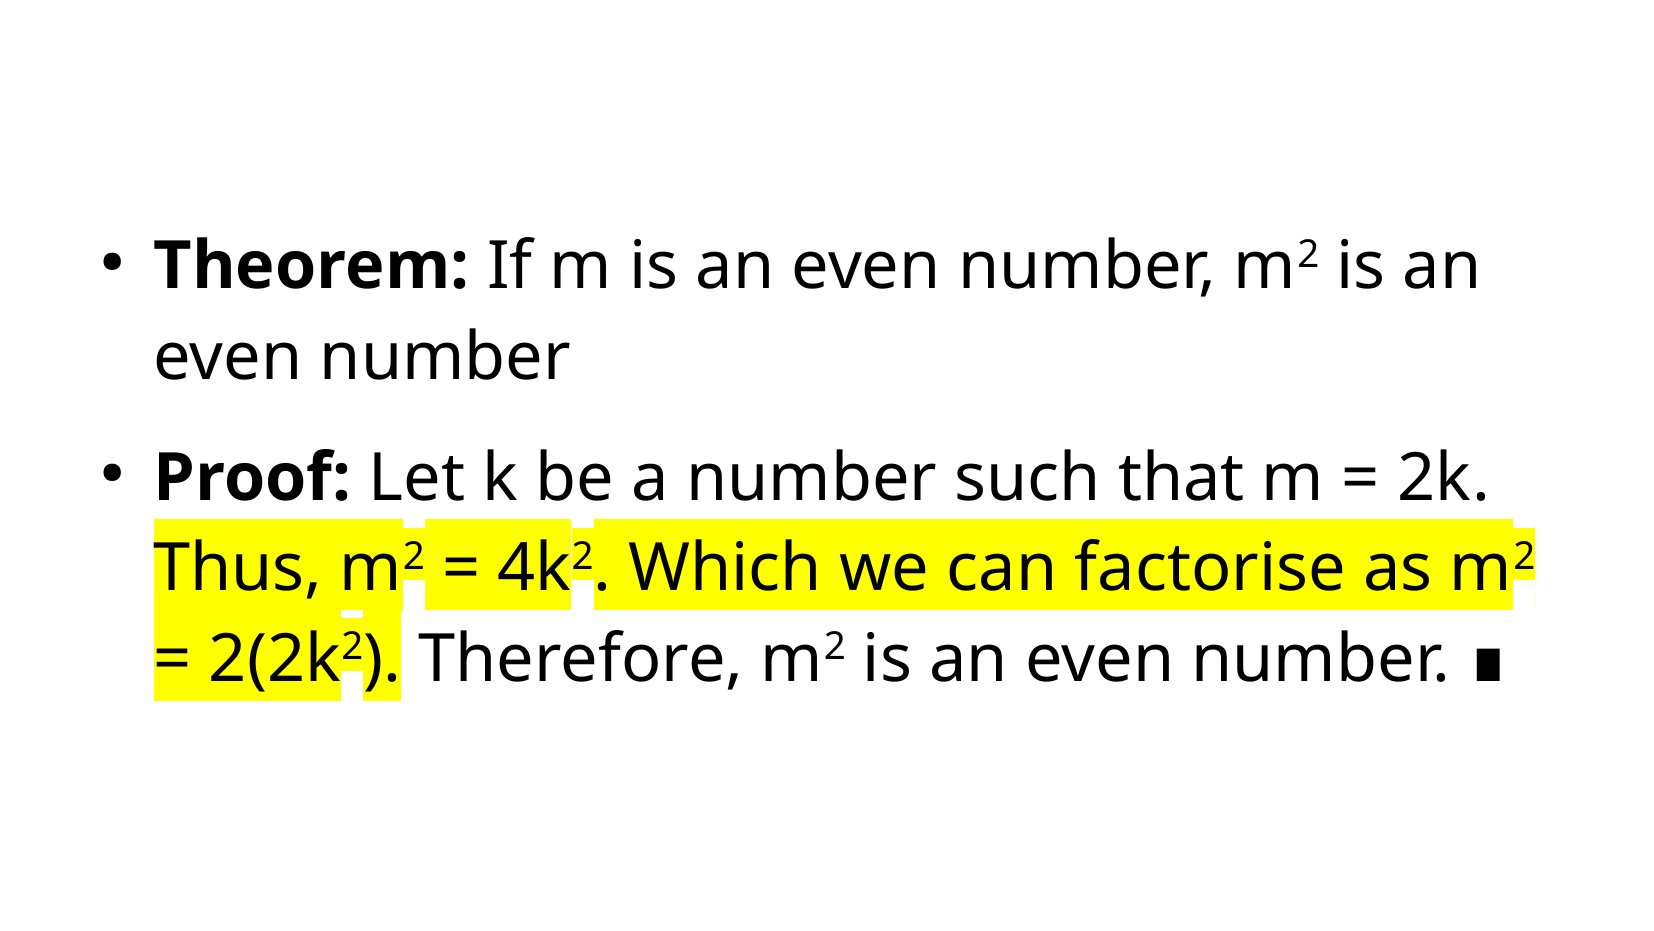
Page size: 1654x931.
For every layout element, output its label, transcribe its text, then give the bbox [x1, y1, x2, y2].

list Theorem: If m is an even number, m2 is an even number Proof: Let k be a number such that m = 2k. Thus, m2 = 4k2. Which we can factorise as m2 = 2(2k2). Therefore, m2 is an even number. ∎ [82, 217, 1571, 758]
